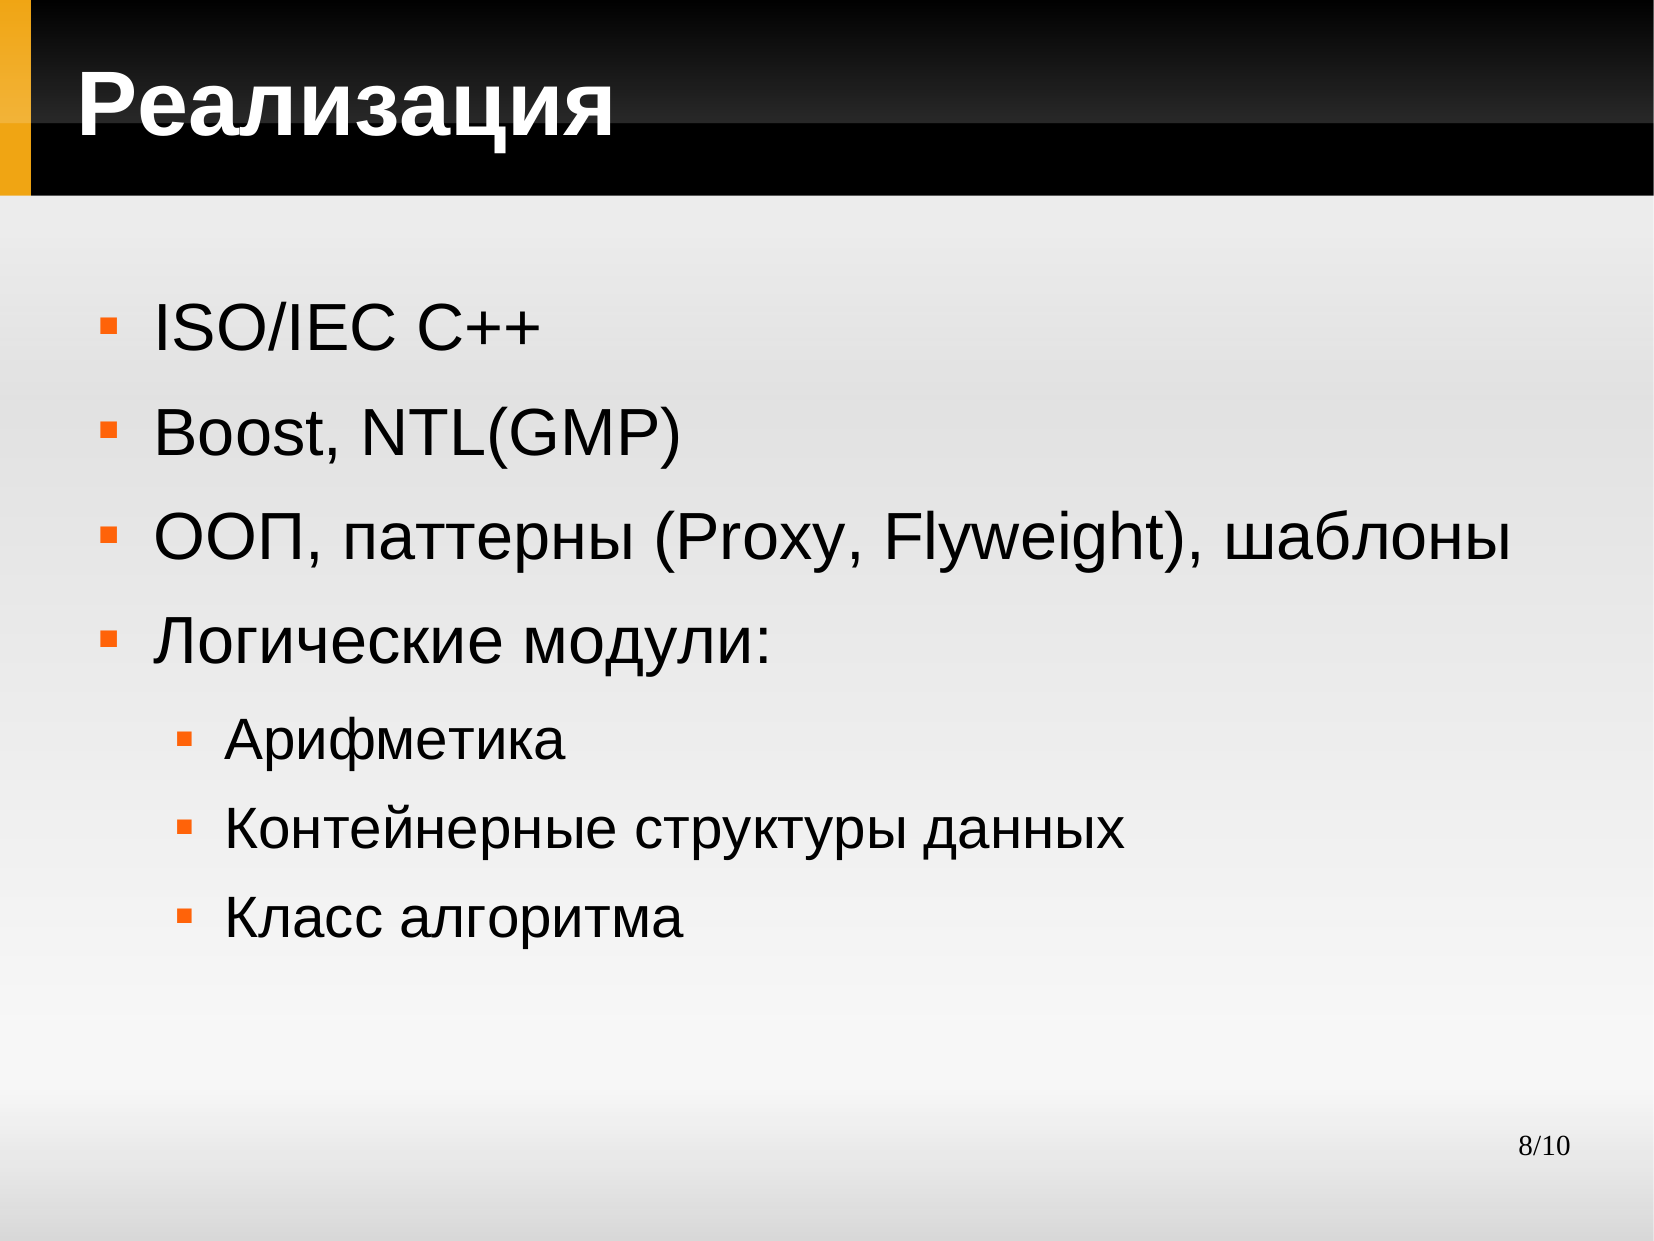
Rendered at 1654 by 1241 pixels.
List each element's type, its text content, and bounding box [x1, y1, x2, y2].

title Реализация [76, 7, 1565, 200]
picture [0, 0, 1654, 1241]
list ISO/IEC C++ Boost, NTL(GMP) ООП, паттерны (Proxy, Flyweight), шаблоны Логические модули: Арифметика Контейнерные структуры данных Класс алгоритма [82, 290, 1571, 1094]
